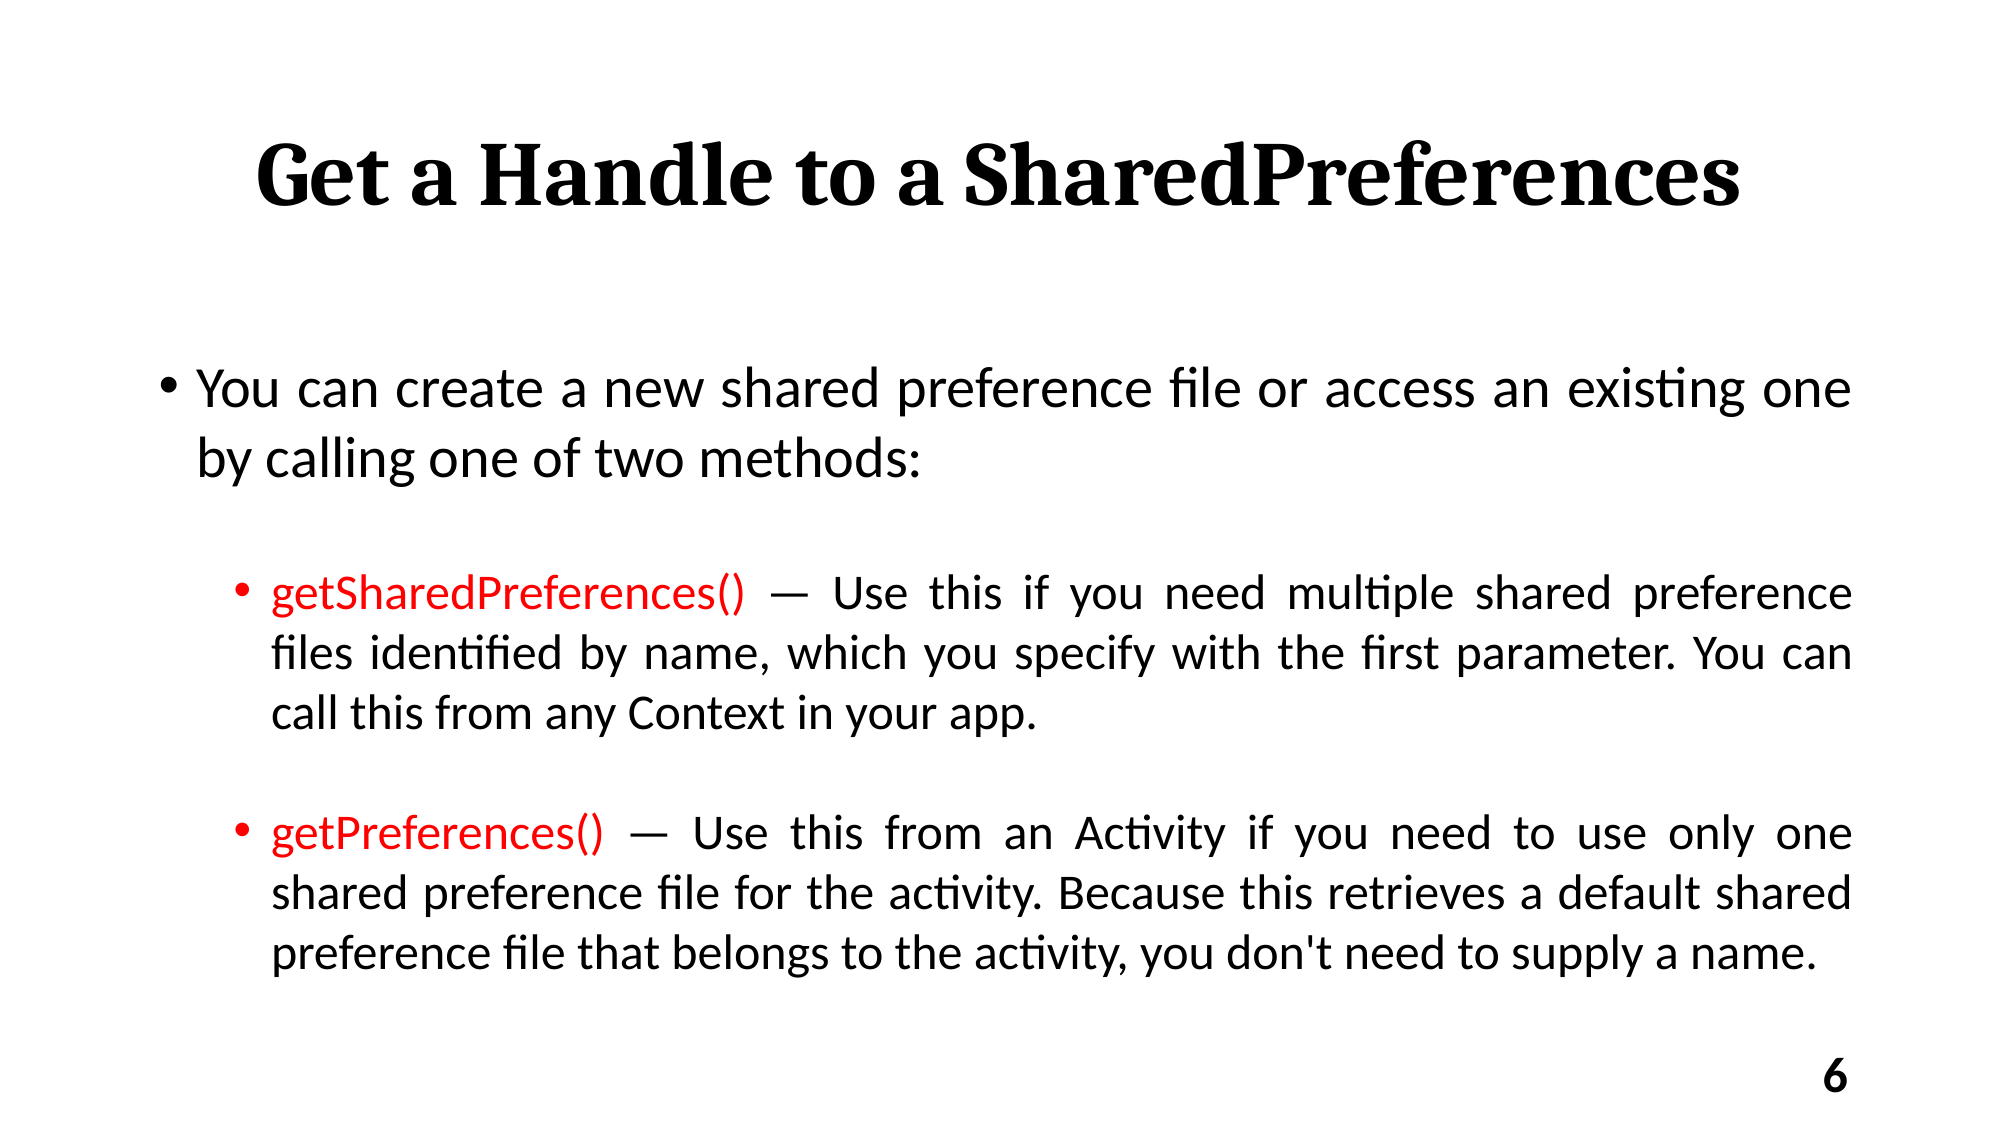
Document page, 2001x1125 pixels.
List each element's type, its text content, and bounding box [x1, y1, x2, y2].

text_box You can create a new shared preference file or access an existing one by calling one of two methods: getSharedPreferences() — Use this if you need multiple shared preference files identified by name, which you specify with the first parameter. You can call this from any Context in your app. getPreferences() — Use this from an Activity if you need to use only one shared preference file for the activity. Because this retrieves a default shared preference file that belongs to the activity, you don't need to supply a name. [143, 261, 1869, 991]
text_box Get a Handle to a SharedPreferences [137, 59, 1863, 278]
text_box <number> [1412, 1042, 1863, 1103]
